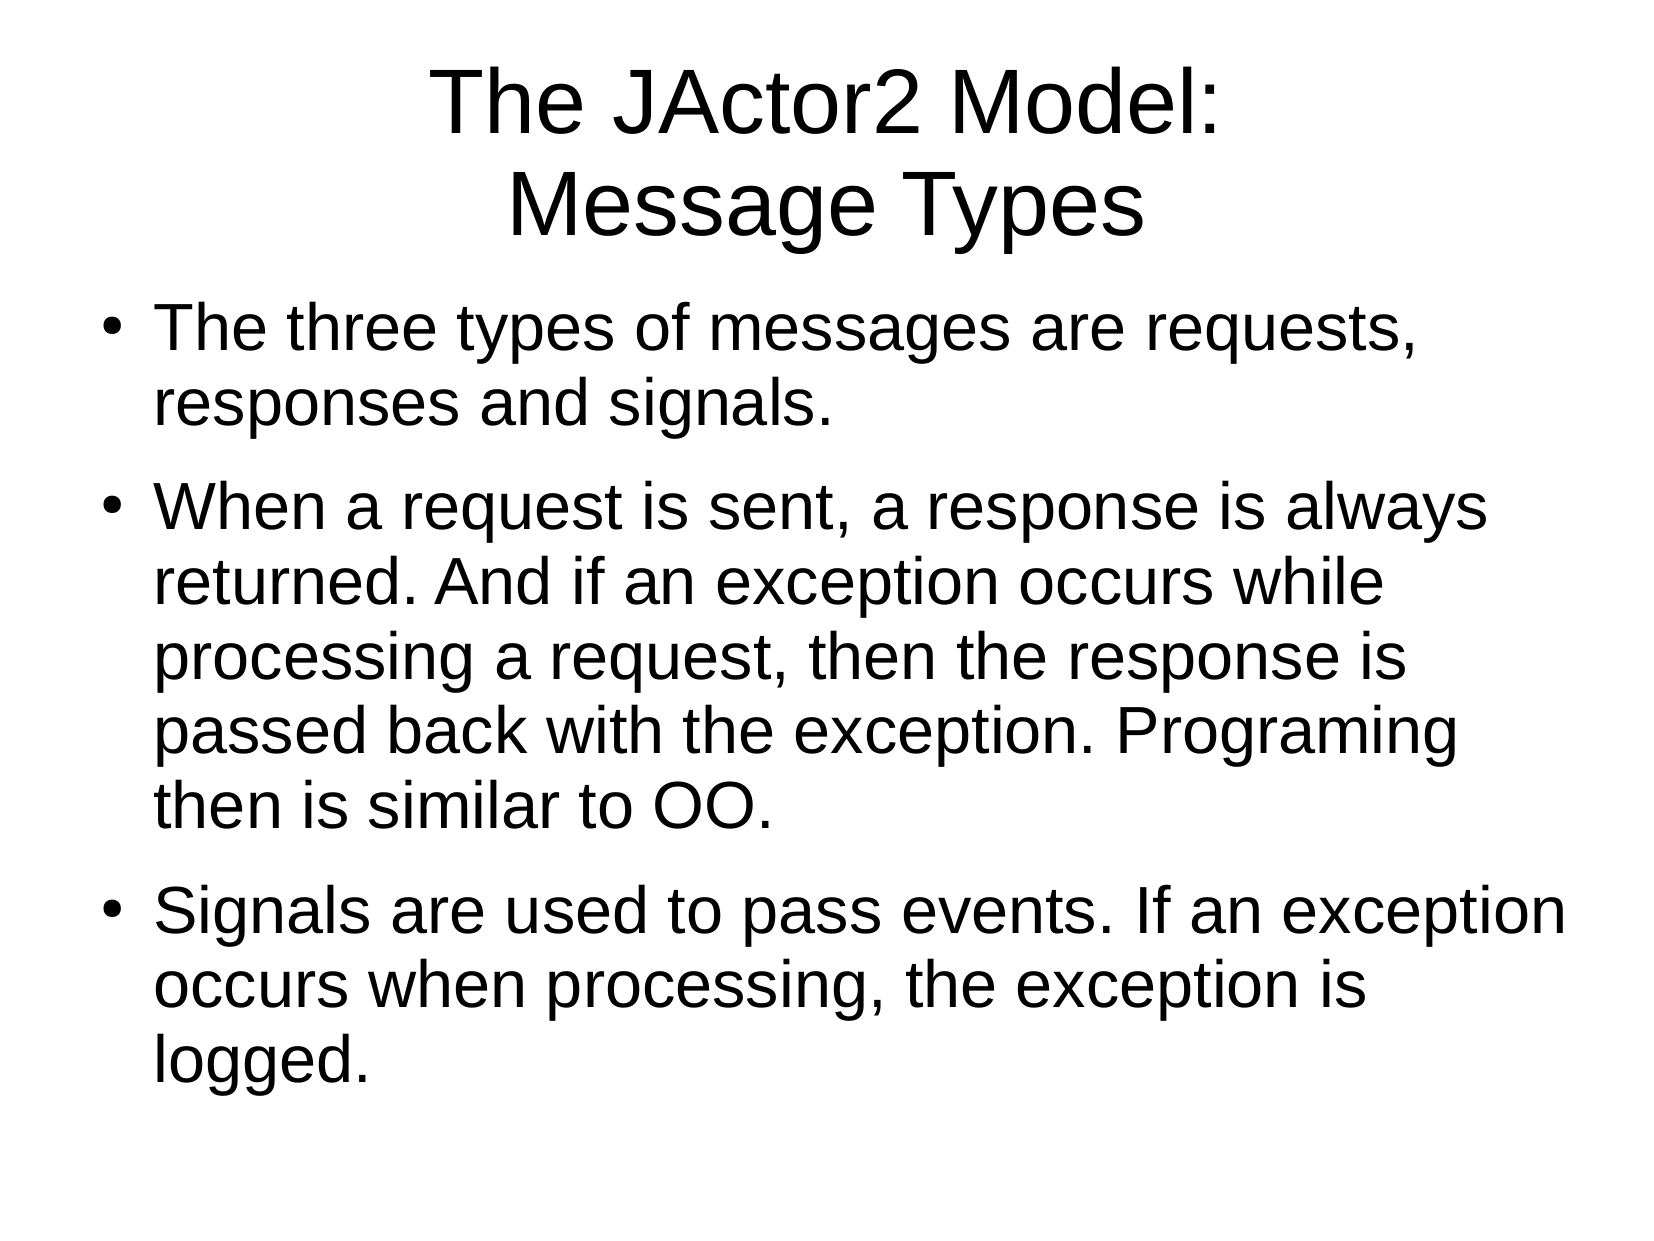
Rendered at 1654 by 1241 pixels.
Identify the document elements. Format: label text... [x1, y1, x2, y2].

title The JActor2 Model: Message Types [82, 49, 1571, 257]
list The three types of messages are requests, responses and signals. When a request is sent, a response is always returned. And if an exception occurs while processing a request, then the response is passed back with the exception. Programing then is similar to OO. Signals are used to pass events. If an exception occurs when processing, the exception is logged. [82, 290, 1571, 1109]
